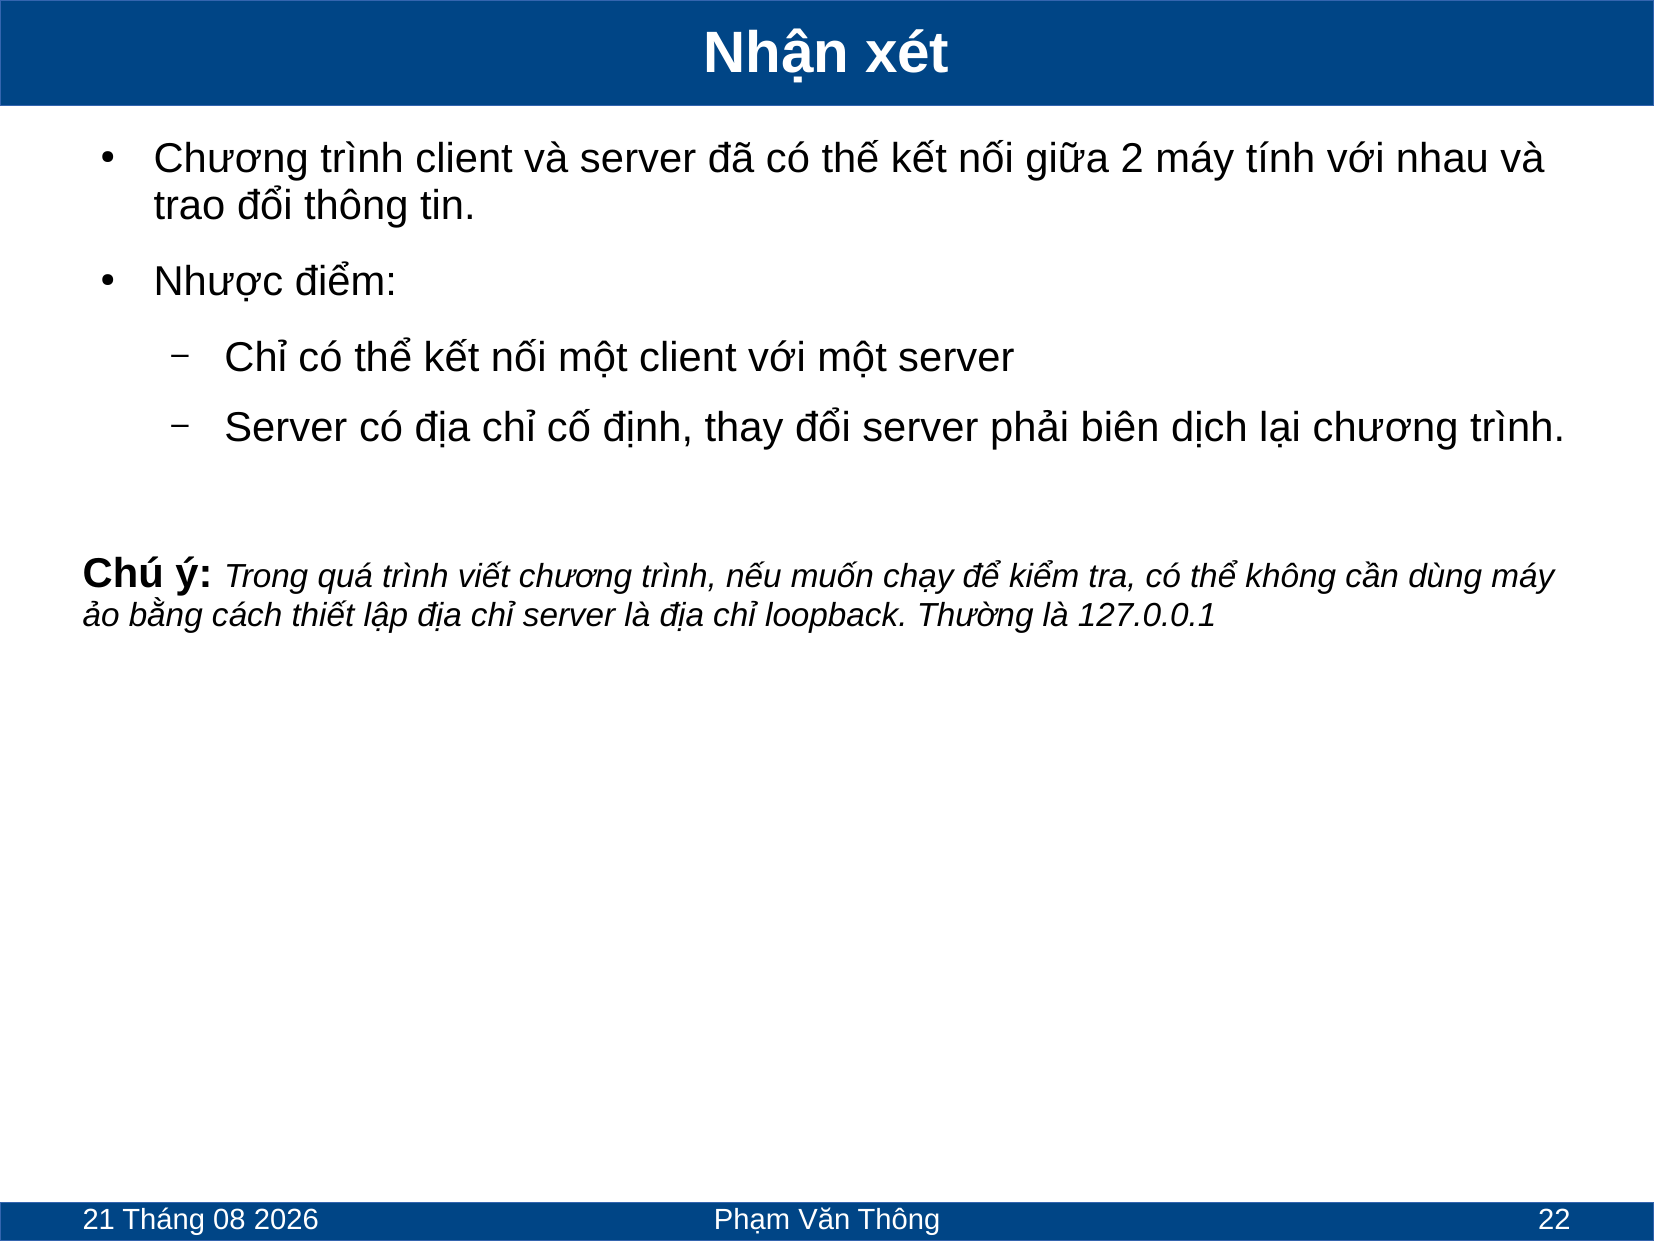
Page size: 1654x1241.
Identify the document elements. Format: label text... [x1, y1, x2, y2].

list Chương trình client và server đã có thế kết nối giữa 2 máy tính với nhau và trao đổi thông tin. Nhược điểm: Chỉ có thể kết nối một client với một server Server có địa chỉ cố định, thay đổi server phải biên dịch lại chương trình. Chú ý: Trong quá trình viết chương trình, nếu muốn chạy để kiểm tra, có thể không cần dùng máy ảo bằng cách thiết lập địa chỉ server là địa chỉ loopback. Thường là 127.0.0.1 [82, 135, 1571, 855]
title Nhận xét [0, 0, 1654, 106]
